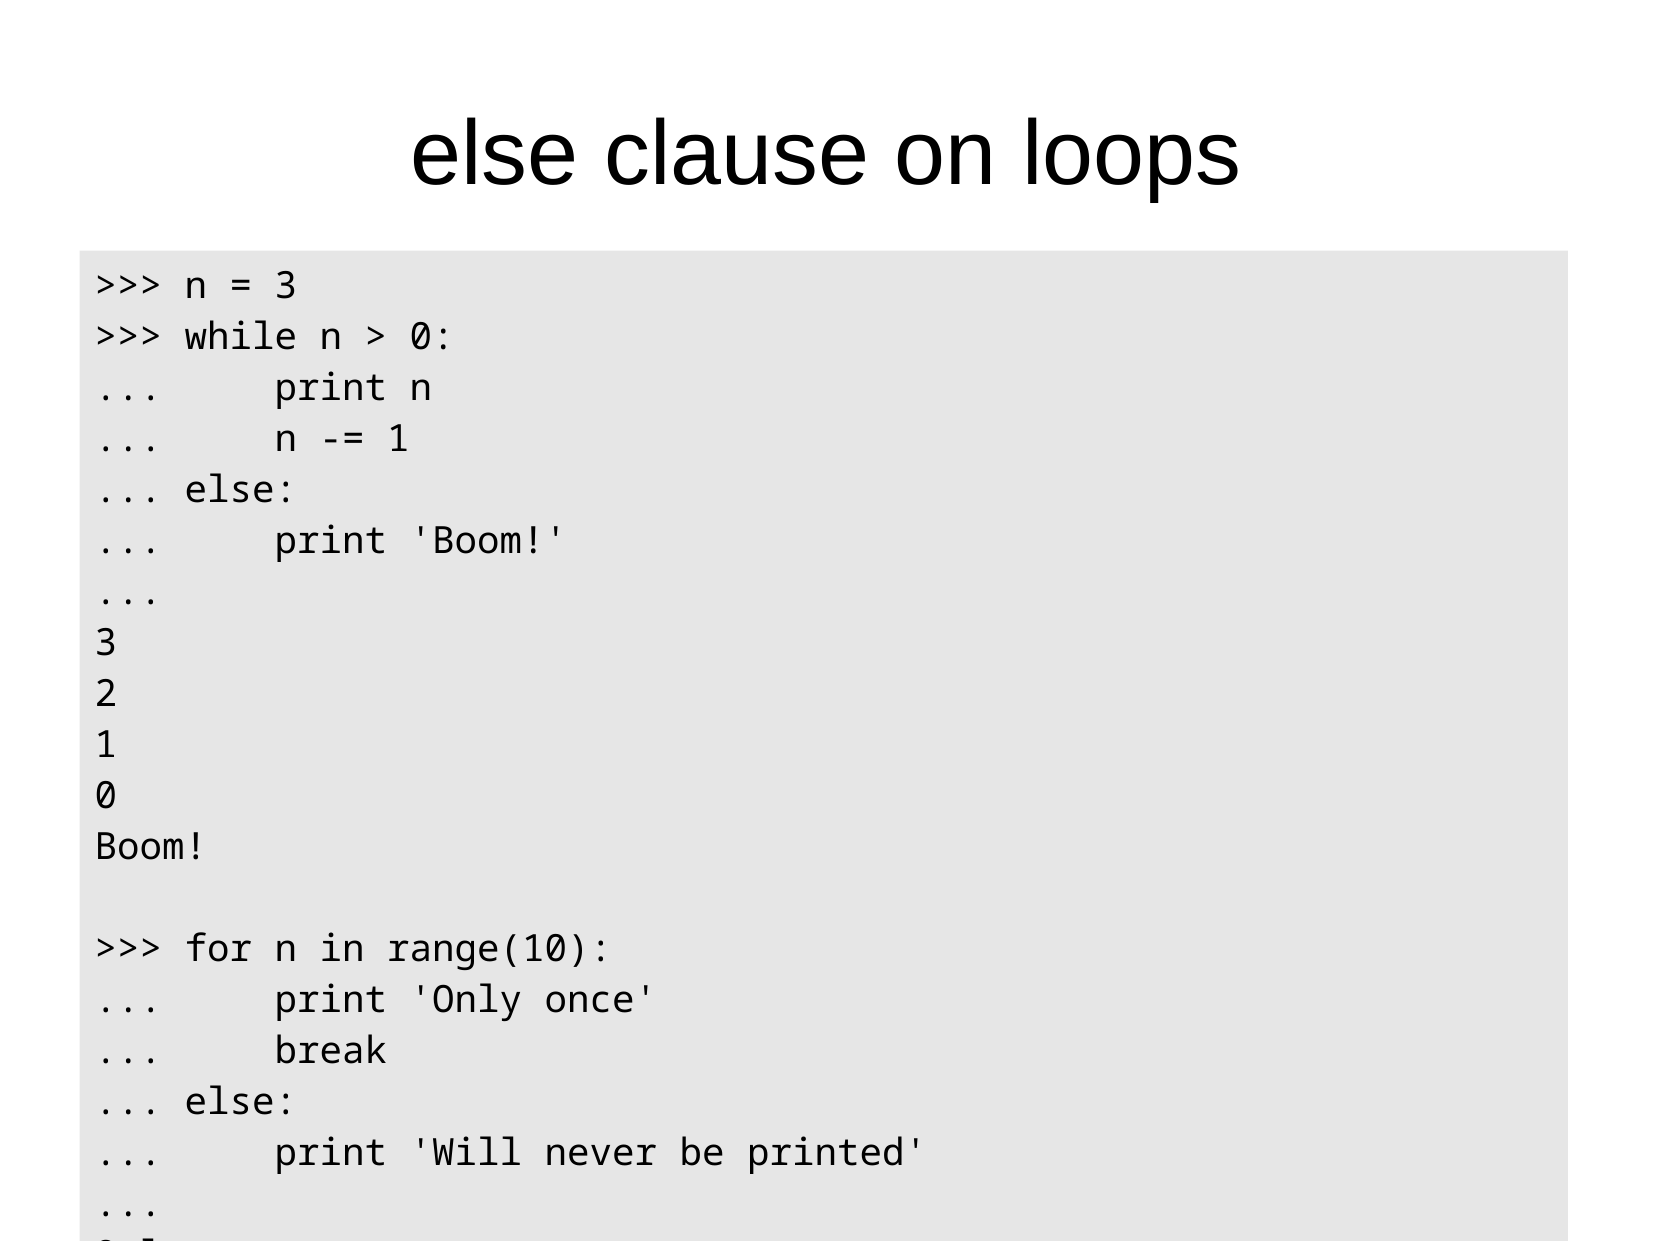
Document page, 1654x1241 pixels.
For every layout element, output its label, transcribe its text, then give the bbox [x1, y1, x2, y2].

text_box [10, 4, 1499, 227]
title else clause on loops [82, 49, 1571, 257]
text_box >>> n = 3 >>> while n > 0: ... print n ... n -= 1 ... else: ... print 'Boom!' ... 3 2 1 0 Boom! >>> for n in range(10): ... print 'Only once' ... break ... else: ... print 'Will never be printed' ... Only once [79, 390, 1568, 1198]
